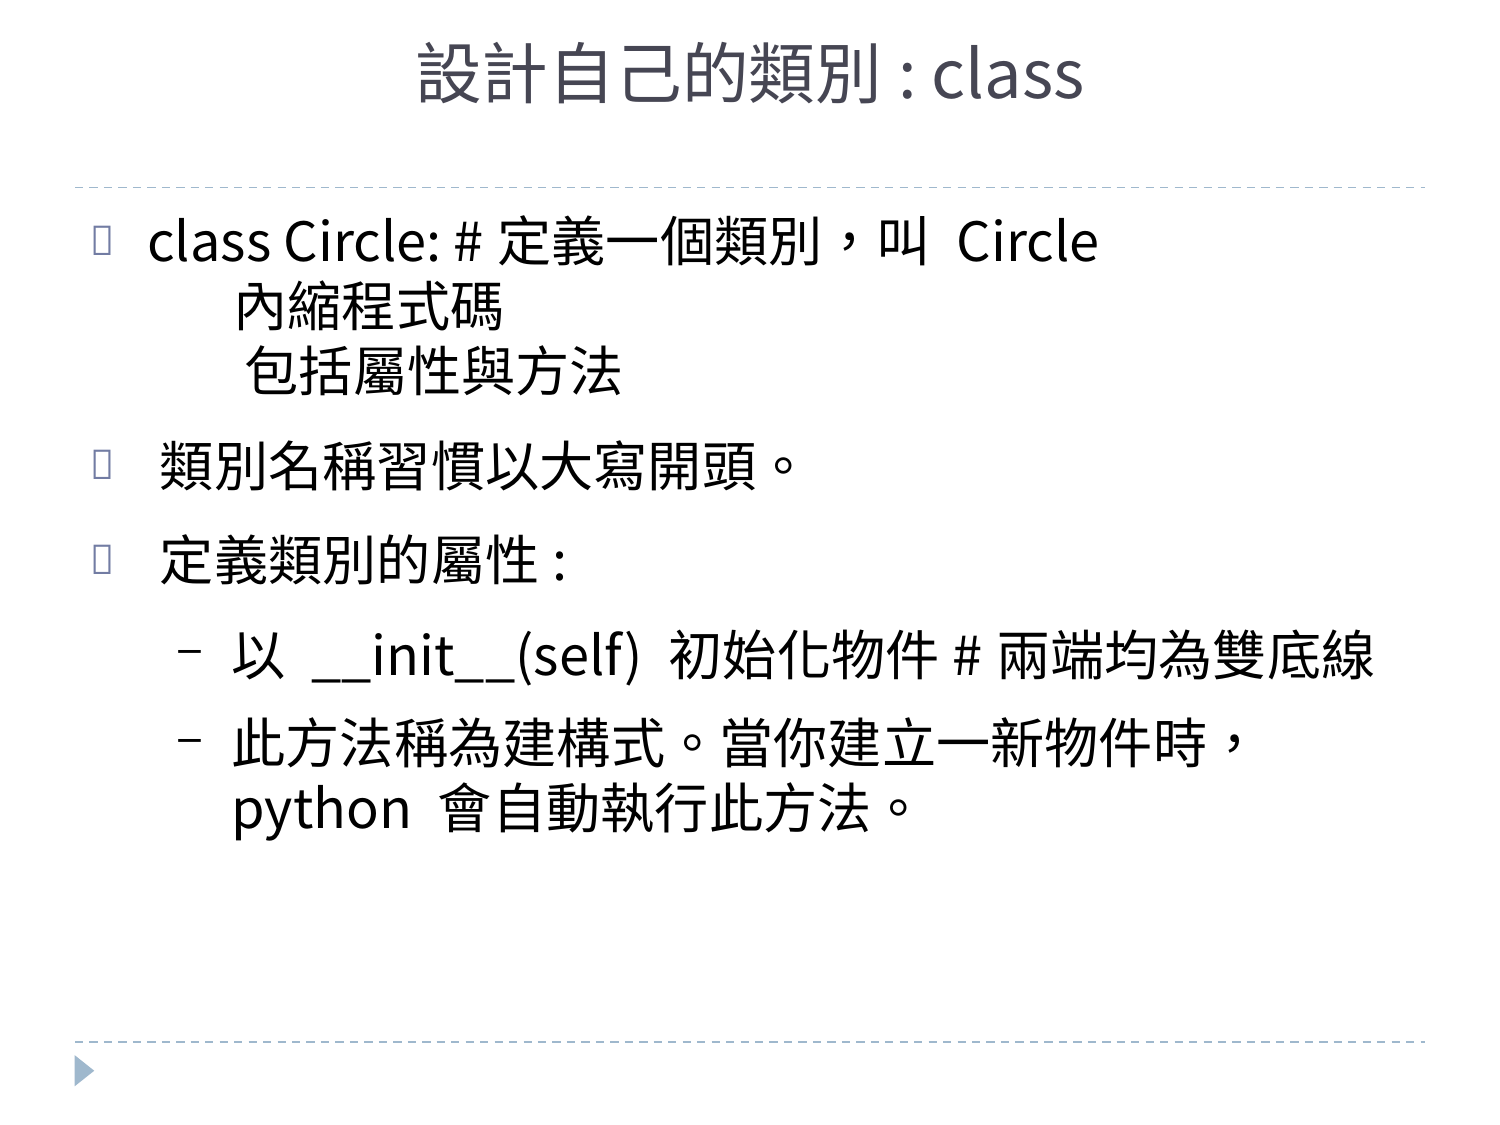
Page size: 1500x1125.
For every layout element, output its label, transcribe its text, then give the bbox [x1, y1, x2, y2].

title 設計自己的類別: class [75, 24, 1425, 188]
list class Circle: #定義一個類別，叫 Circle 內縮程式碼 包括屬性與方法 類別名稱習慣以大寫開頭。 定義類別的屬性: 以 __init__(self) 初始化物件#兩端均為雙底線 此方法稱為建構式。當你建立一新物件時， python 會自動執行此方法。 [75, 200, 1425, 1010]
